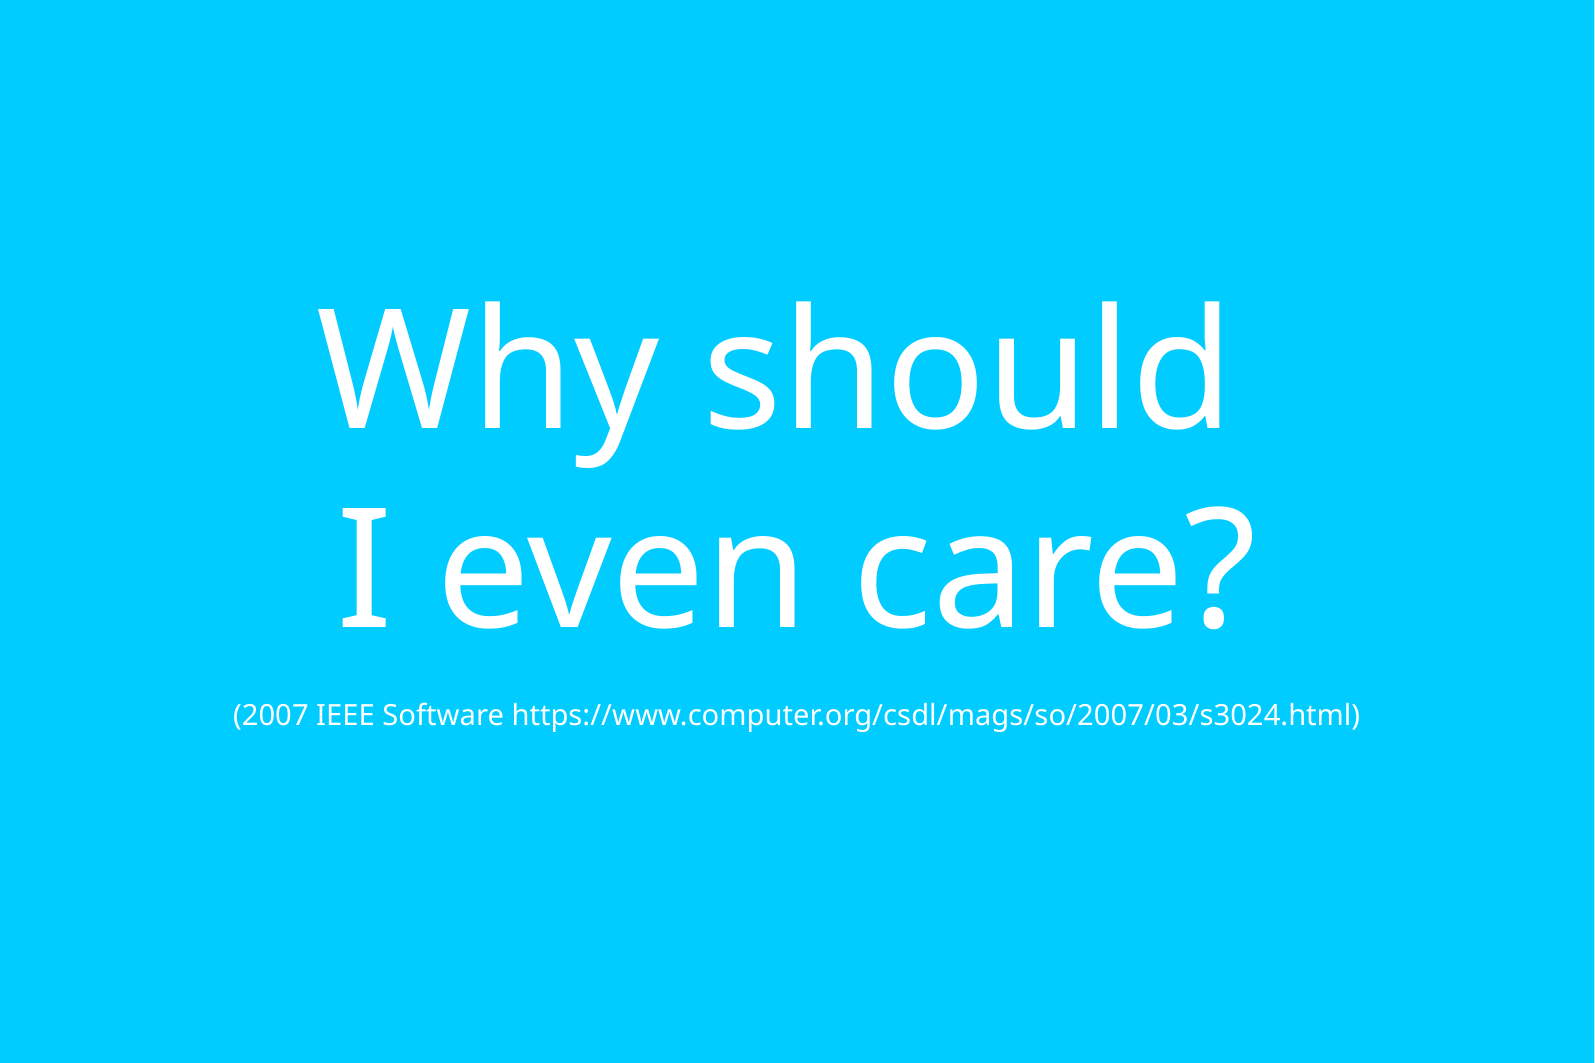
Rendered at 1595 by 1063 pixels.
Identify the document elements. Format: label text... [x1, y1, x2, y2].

text_box Why should I even care? (2007 IEEE Software https://www.computer.org/csdl/mags/so/2007/03/s3024.html) [79, 42, 1515, 951]
